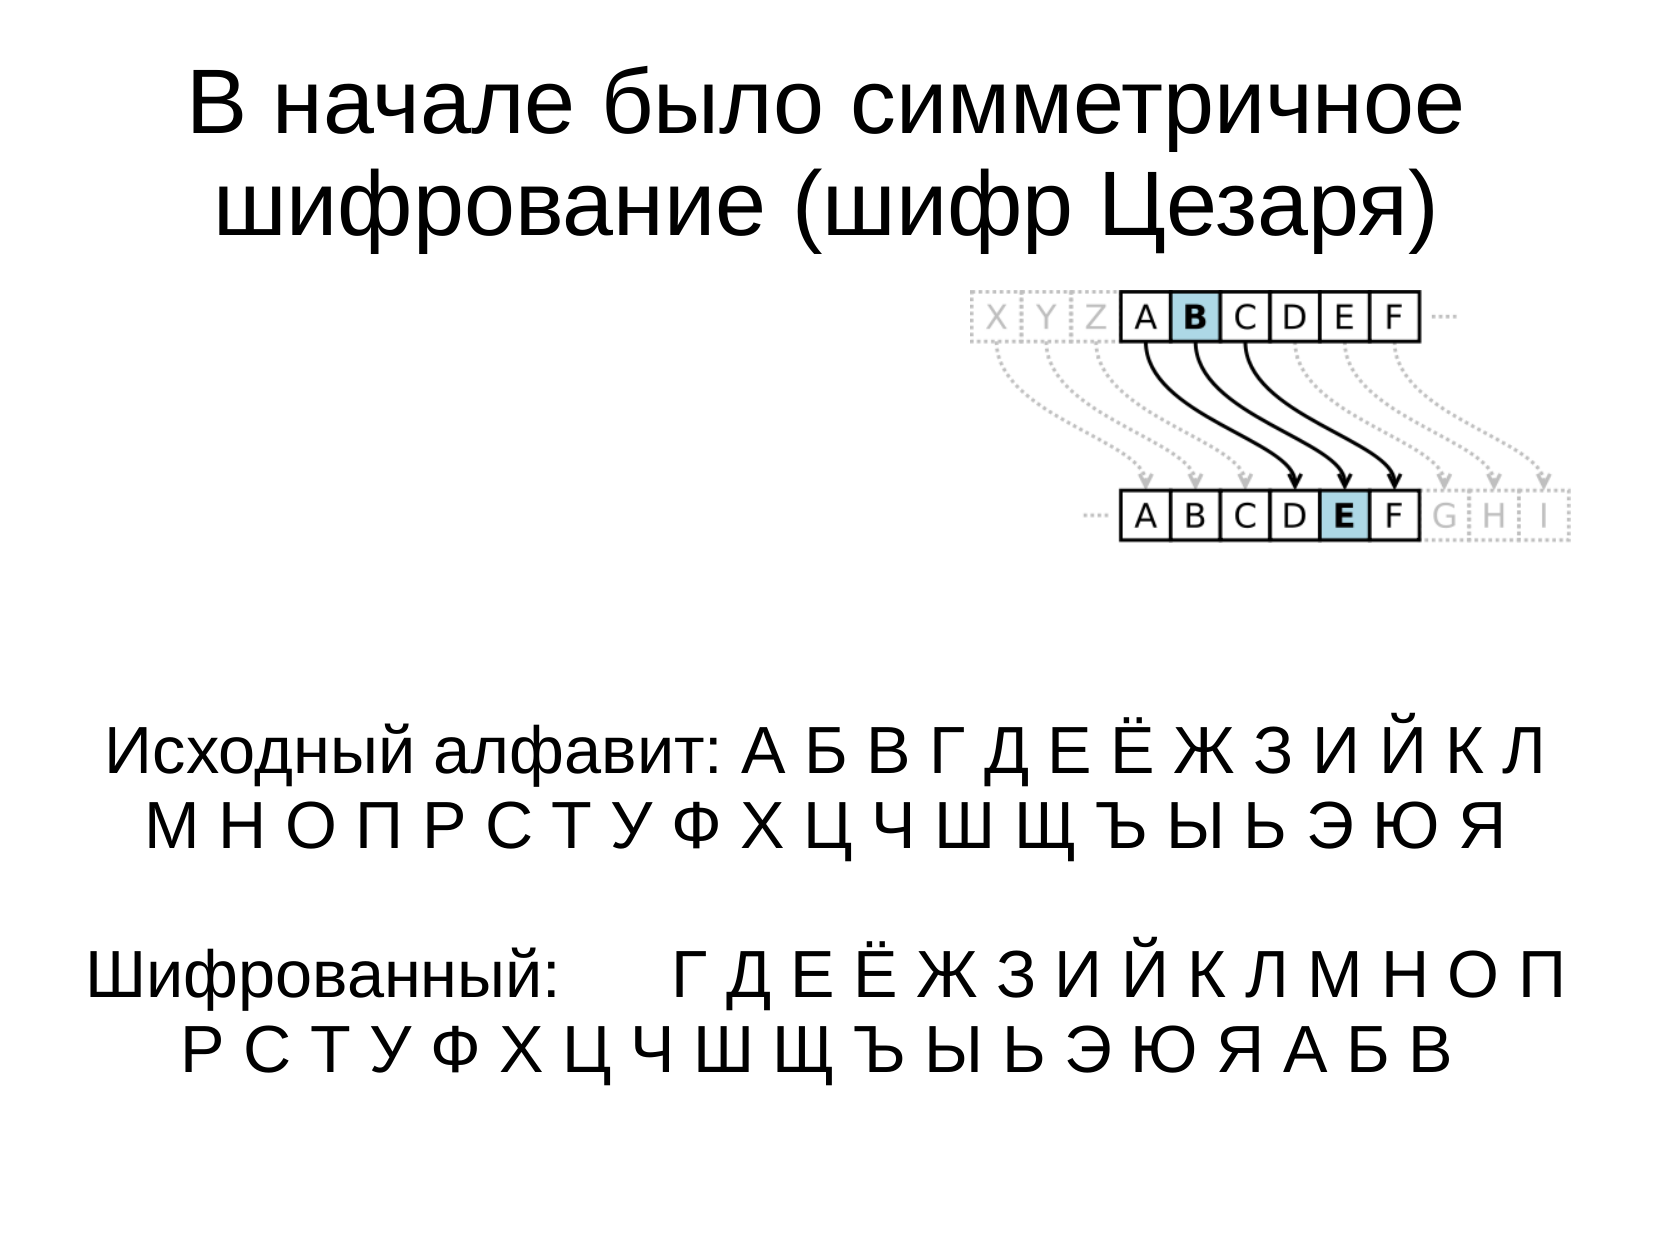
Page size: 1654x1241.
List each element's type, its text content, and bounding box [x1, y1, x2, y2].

title В начале было симметричное шифрование (шифр Цезаря) [82, 49, 1571, 257]
picture [970, 290, 1571, 543]
subtitle Исходный алфавит: А Б В Г Д Е Ё Ж З И Й К Л М Н О П Р С Т У Ф Х Ц Ч Ш Щ Ъ Ы Ь Э Ю Я Шифрованный: Г Д Е Ё Ж З И Й К Л М Н О П Р С Т У Ф Х Ц Ч Ш Щ Ъ Ы Ь Э Ю Я А Б В [82, 600, 1571, 1201]
